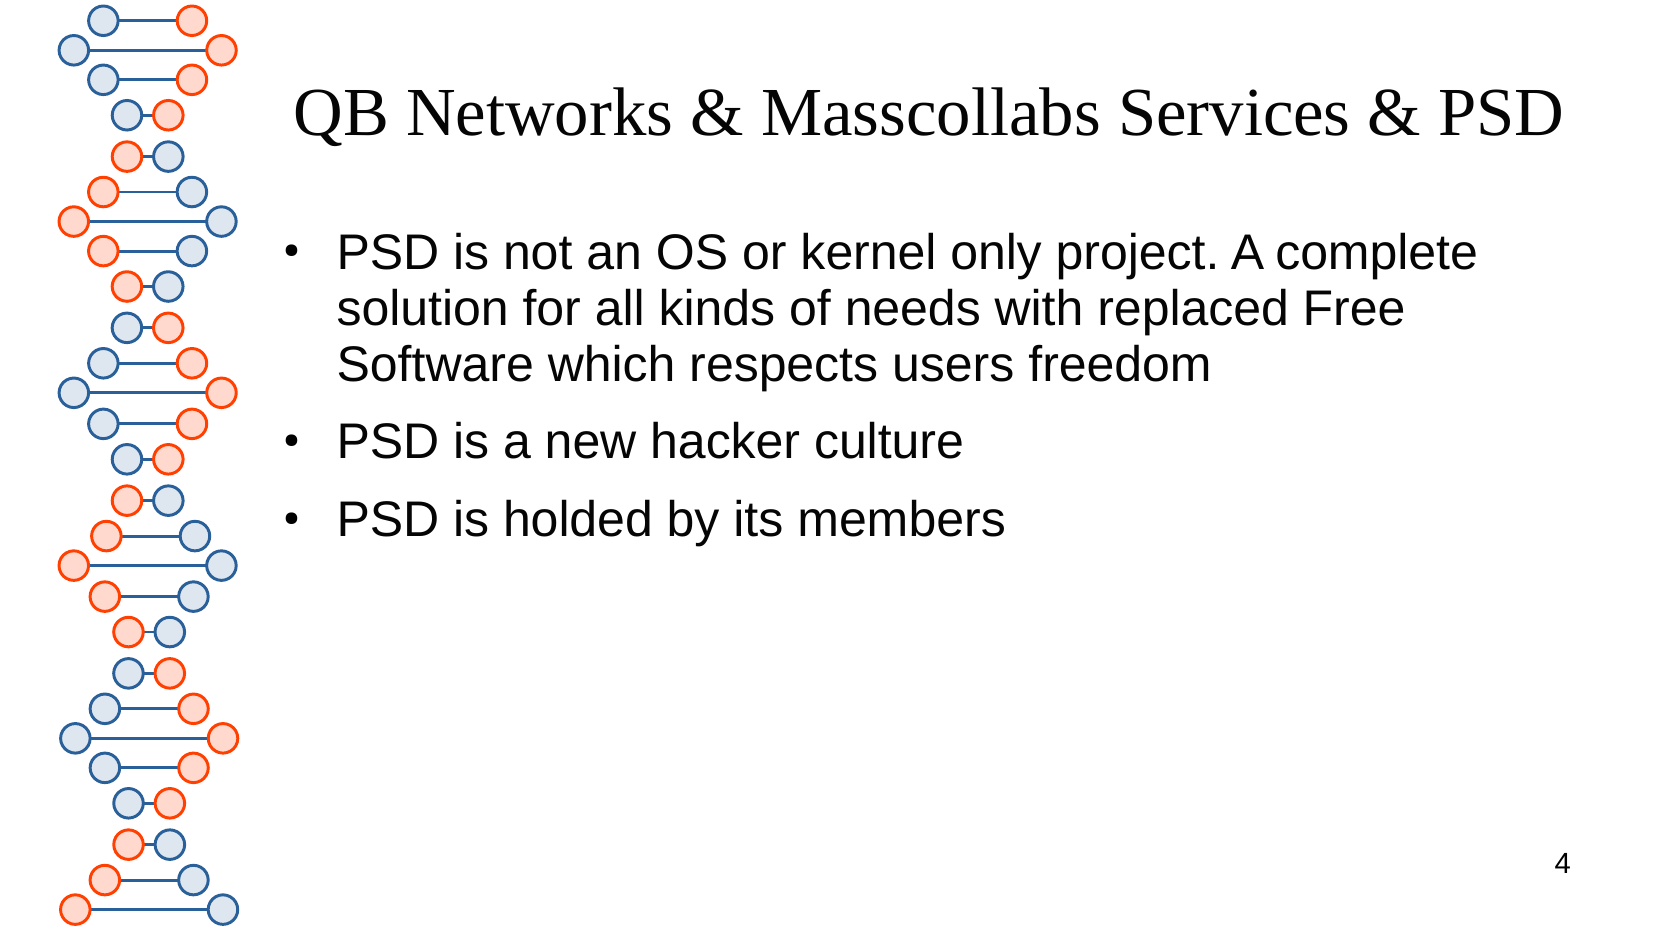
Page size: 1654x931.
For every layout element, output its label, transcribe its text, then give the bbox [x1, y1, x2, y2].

title QB Networks & Masscollabs Services & PSD [265, 35, 1595, 189]
list PSD is not an OS or kernel only project. A complete solution for all kinds of needs with replaced Free Software which respects users freedom PSD is a new hacker culture PSD is holded by its members [265, 224, 1595, 764]
